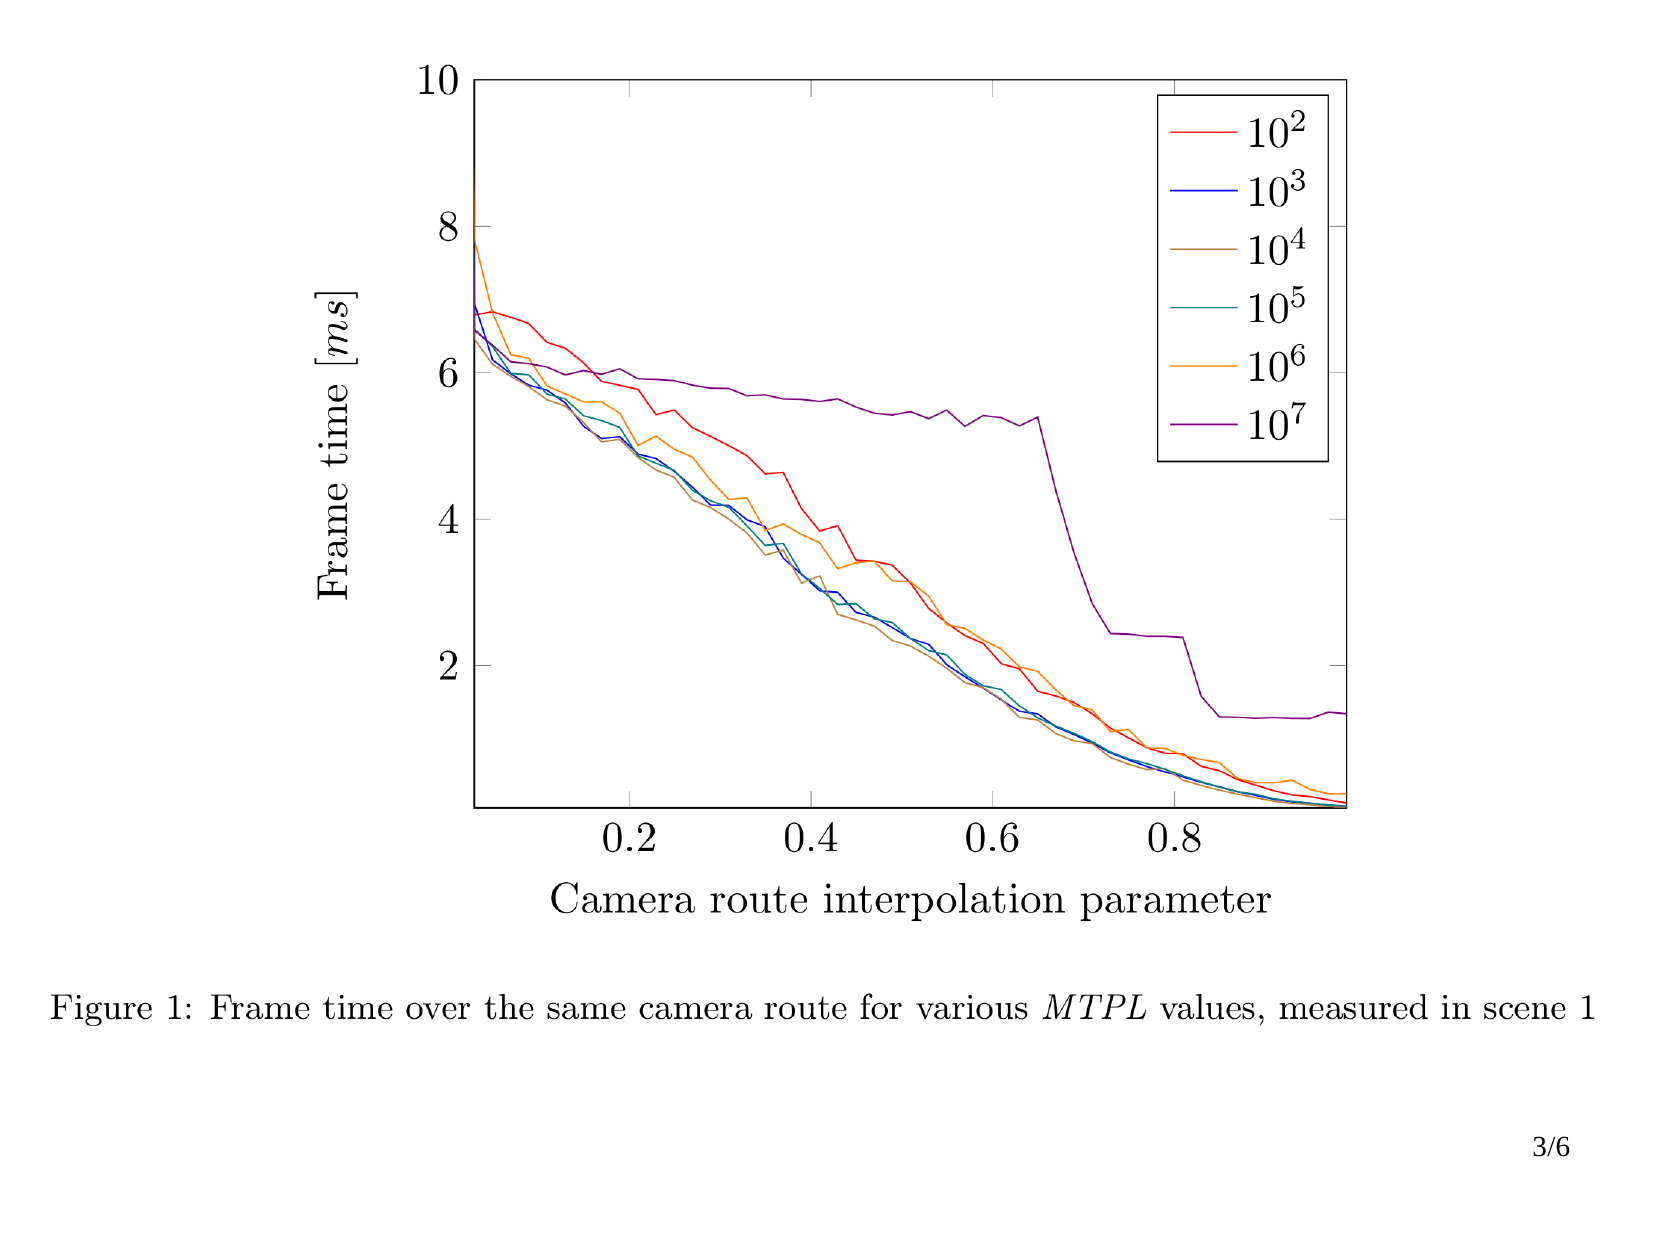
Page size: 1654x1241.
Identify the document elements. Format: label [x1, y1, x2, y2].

picture [45, 59, 1603, 1035]
